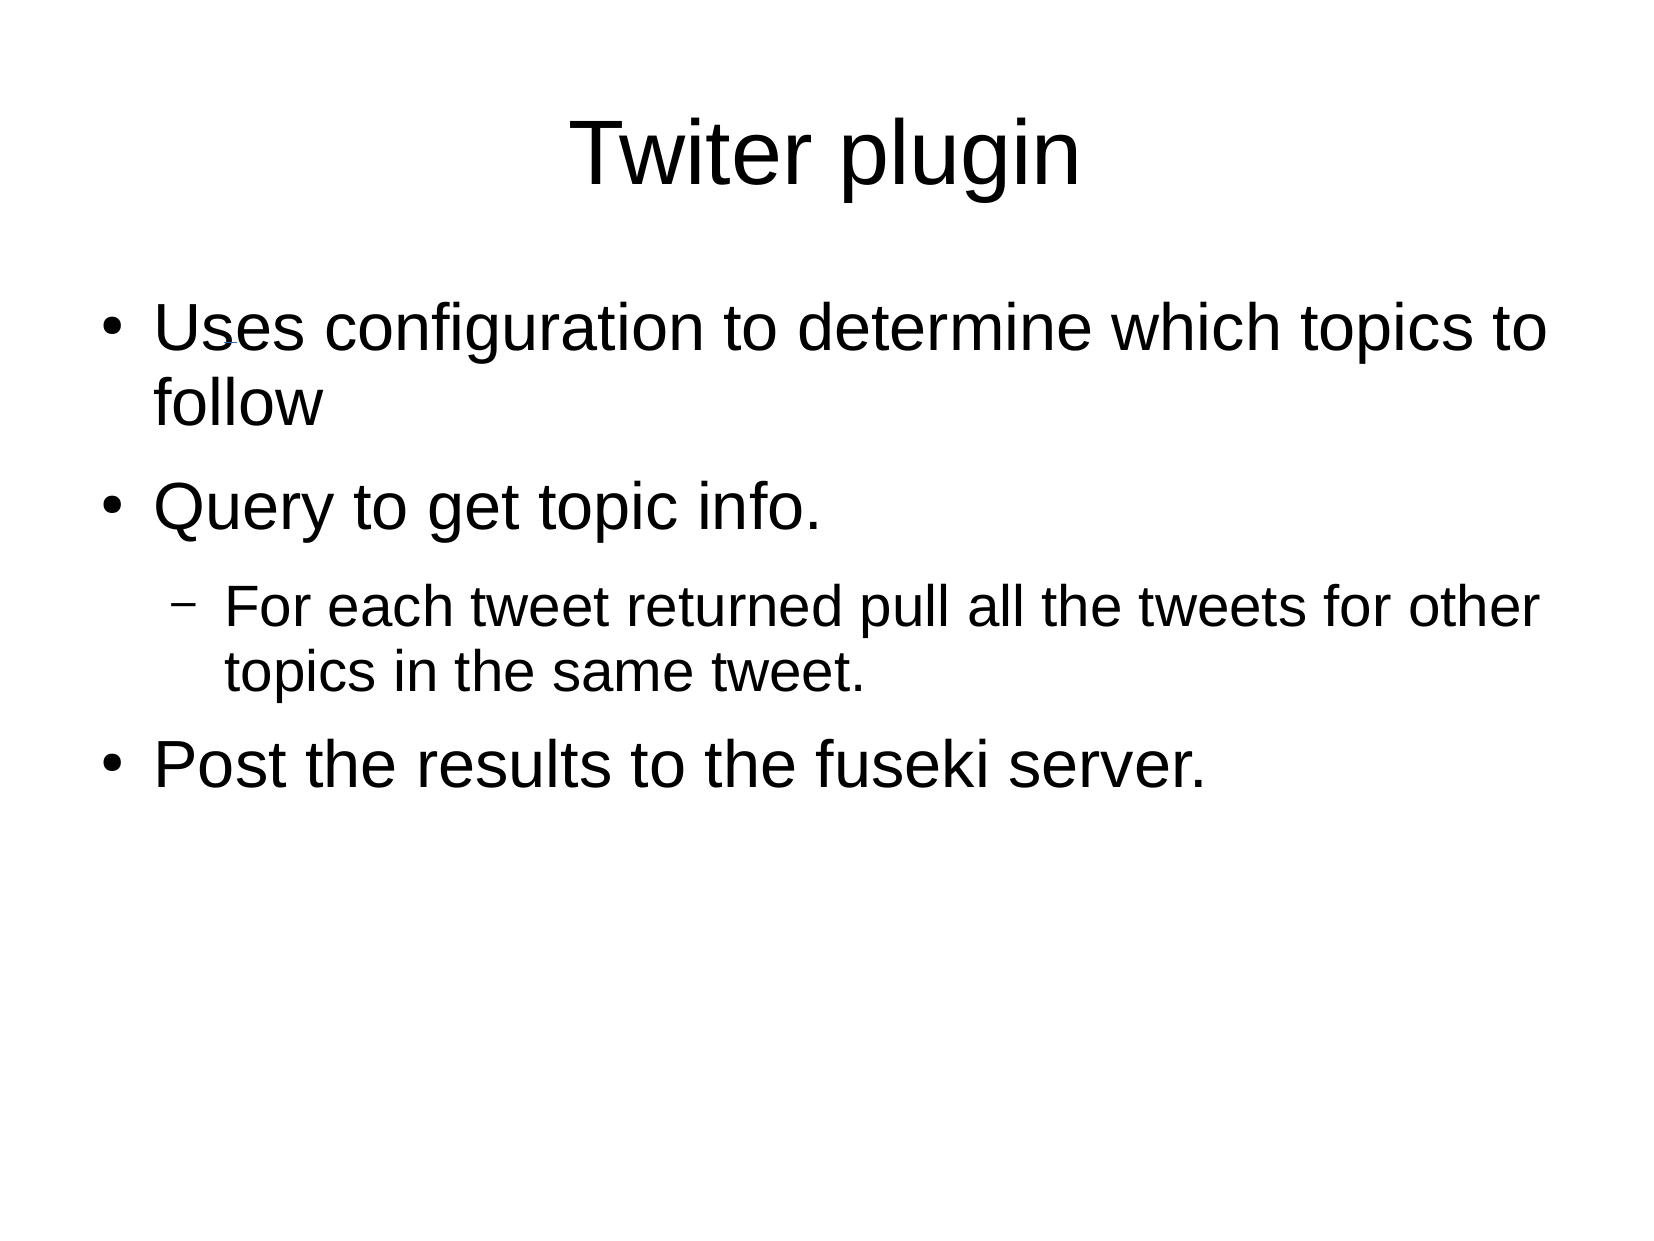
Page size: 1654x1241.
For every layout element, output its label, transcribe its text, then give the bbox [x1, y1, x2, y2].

title Twiter plugin [82, 49, 1571, 257]
list Uses configuration to determine which topics to follow Query to get topic info. For each tweet returned pull all the tweets for other topics in the same tweet. Post the results to the fuseki server. [82, 290, 1571, 1010]
